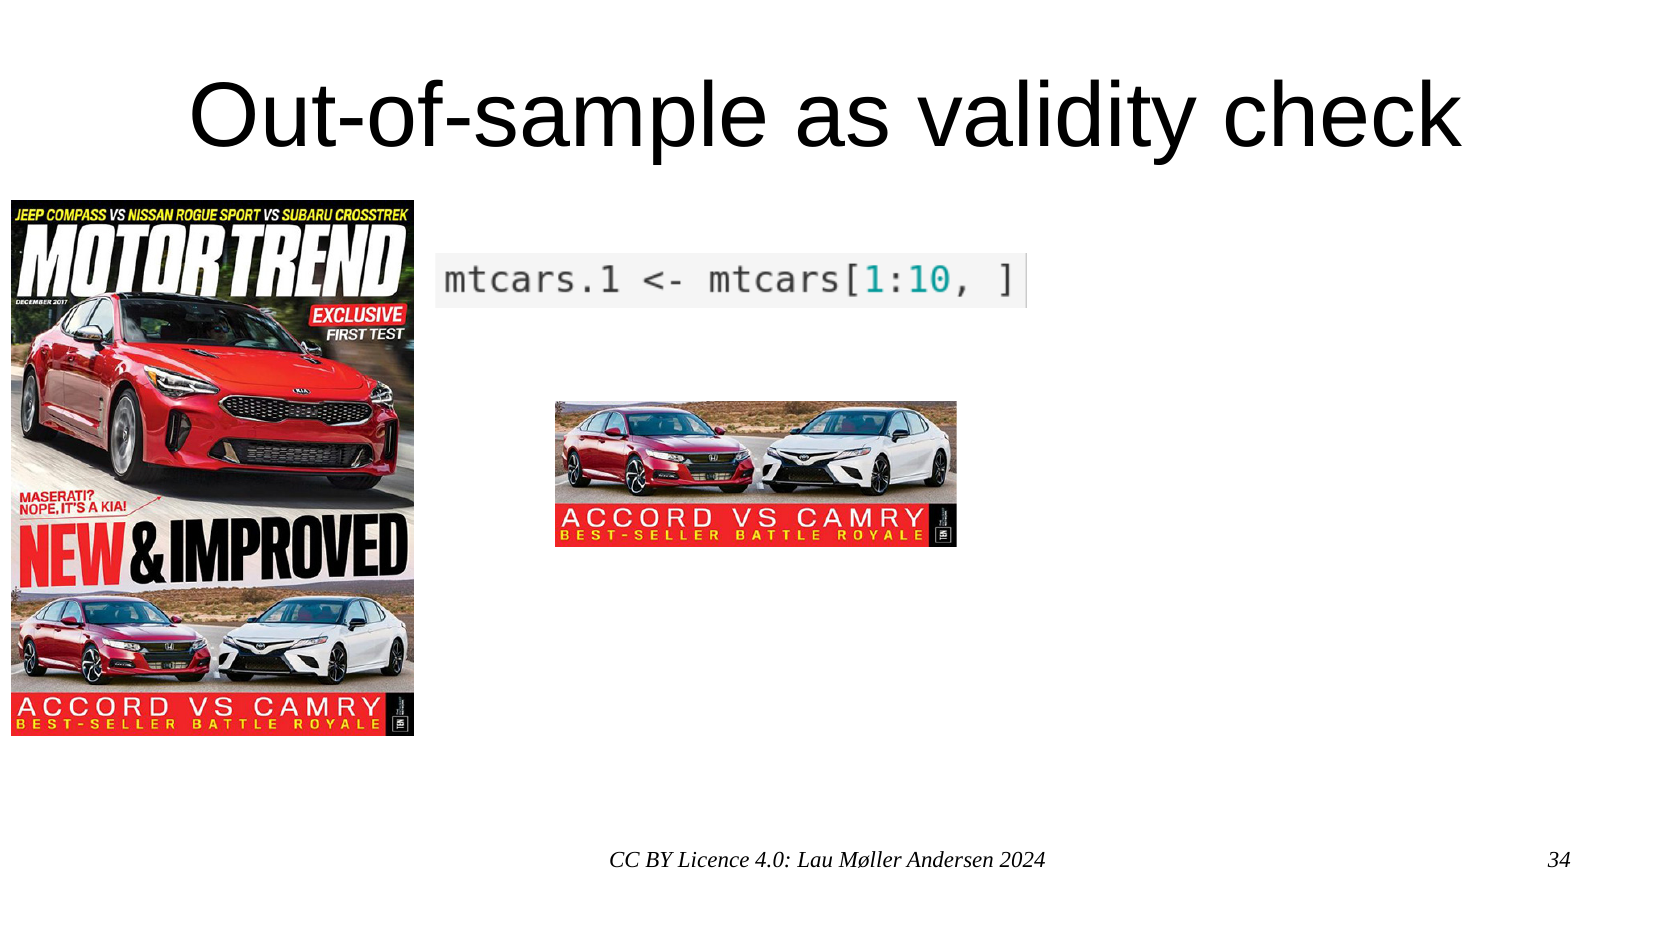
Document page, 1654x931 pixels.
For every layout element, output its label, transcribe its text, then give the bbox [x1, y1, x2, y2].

title Out-of-sample as validity check [82, 37, 1571, 193]
picture [555, 401, 957, 547]
picture [11, 200, 414, 736]
picture [435, 253, 1028, 308]
